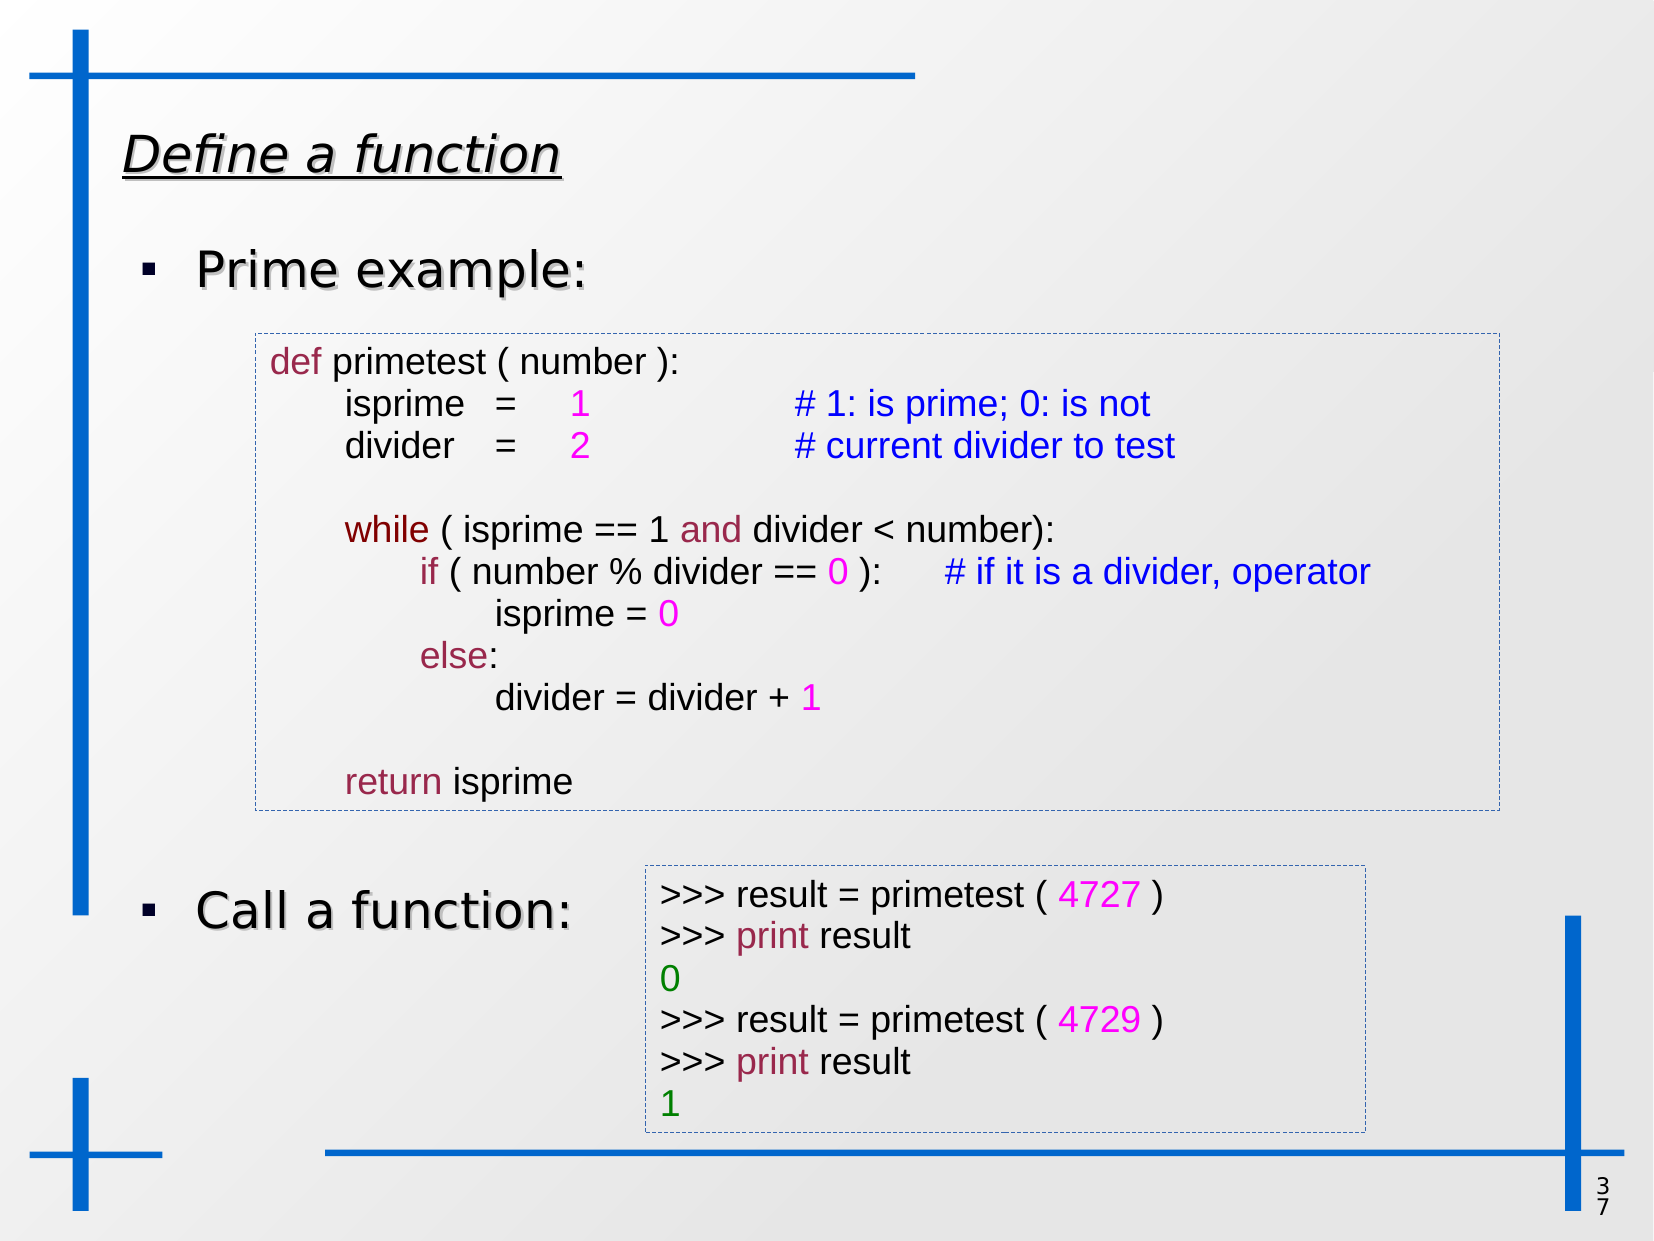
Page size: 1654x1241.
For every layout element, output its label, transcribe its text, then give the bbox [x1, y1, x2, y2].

text_box >>> result = primetest ( 4727 ) >>> print result 0 >>> result = primetest ( 4729 ) >>> print result 1 [645, 865, 1366, 1133]
title Define a function [122, 91, 1524, 219]
list Prime example: Call a function: [124, 241, 1526, 1133]
text_box def primetest ( number ): isprime = 1 # 1: is prime; 0: is not divider = 2 # current divider to test while ( isprime == 1 and divider < number): if ( number % divider == 0 ): # if it is a divider, operator isprime = 0 else: divider = divider + 1 return isprime [255, 333, 1500, 811]
